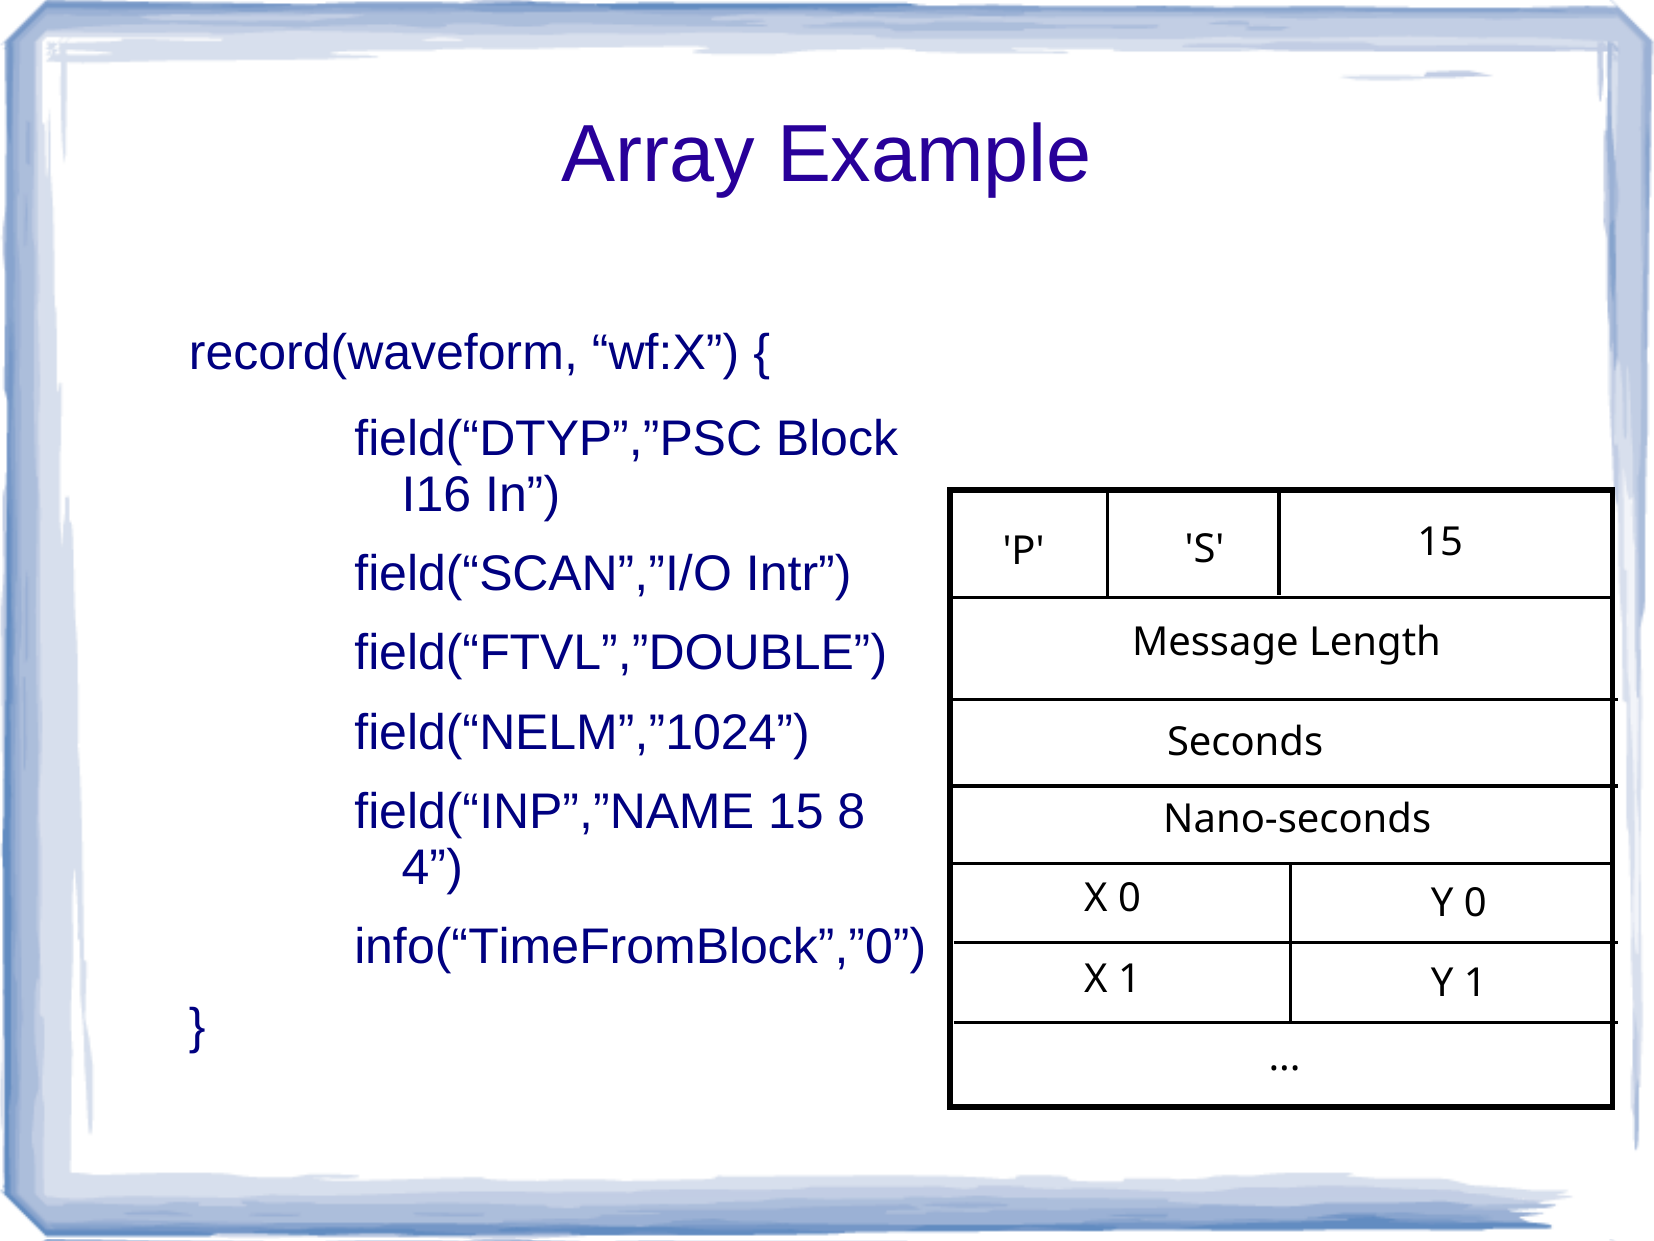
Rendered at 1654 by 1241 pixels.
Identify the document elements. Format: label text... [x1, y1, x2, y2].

picture [0, 0, 1654, 1241]
list record(waveform, “wf:X”) { field(“DTYP”,”PSC Block I16 In”) field(“SCAN”,”I/O Intr”) field(“FTVL”,”DOUBLE”) field(“NELM”,”1024”) field(“INP”,”NAME 15 8 4”) info(“TimeFromBlock”,”0”) } [118, 324, 931, 1054]
title Array Example [82, 49, 1571, 257]
